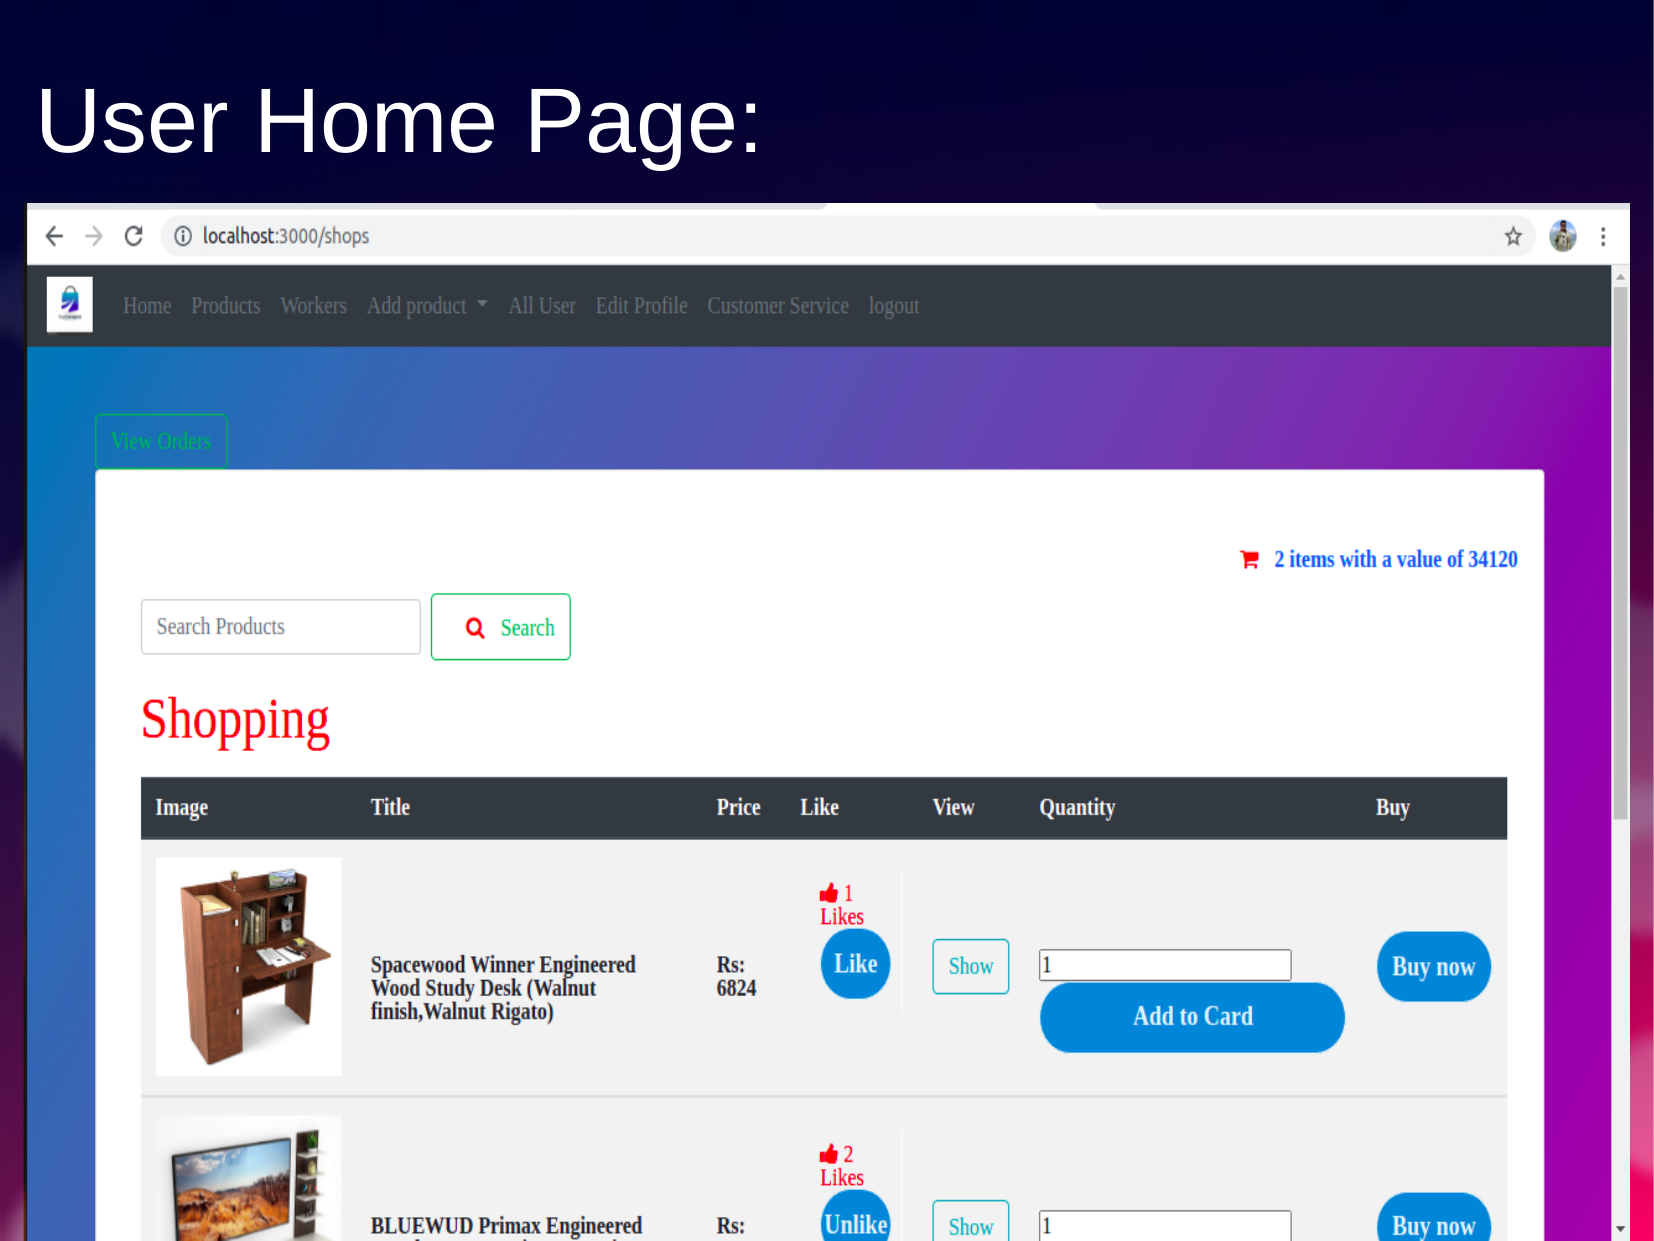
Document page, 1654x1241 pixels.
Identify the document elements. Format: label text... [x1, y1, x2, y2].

picture [0, 0, 1654, 1241]
title User Home Page: [35, 17, 1524, 225]
